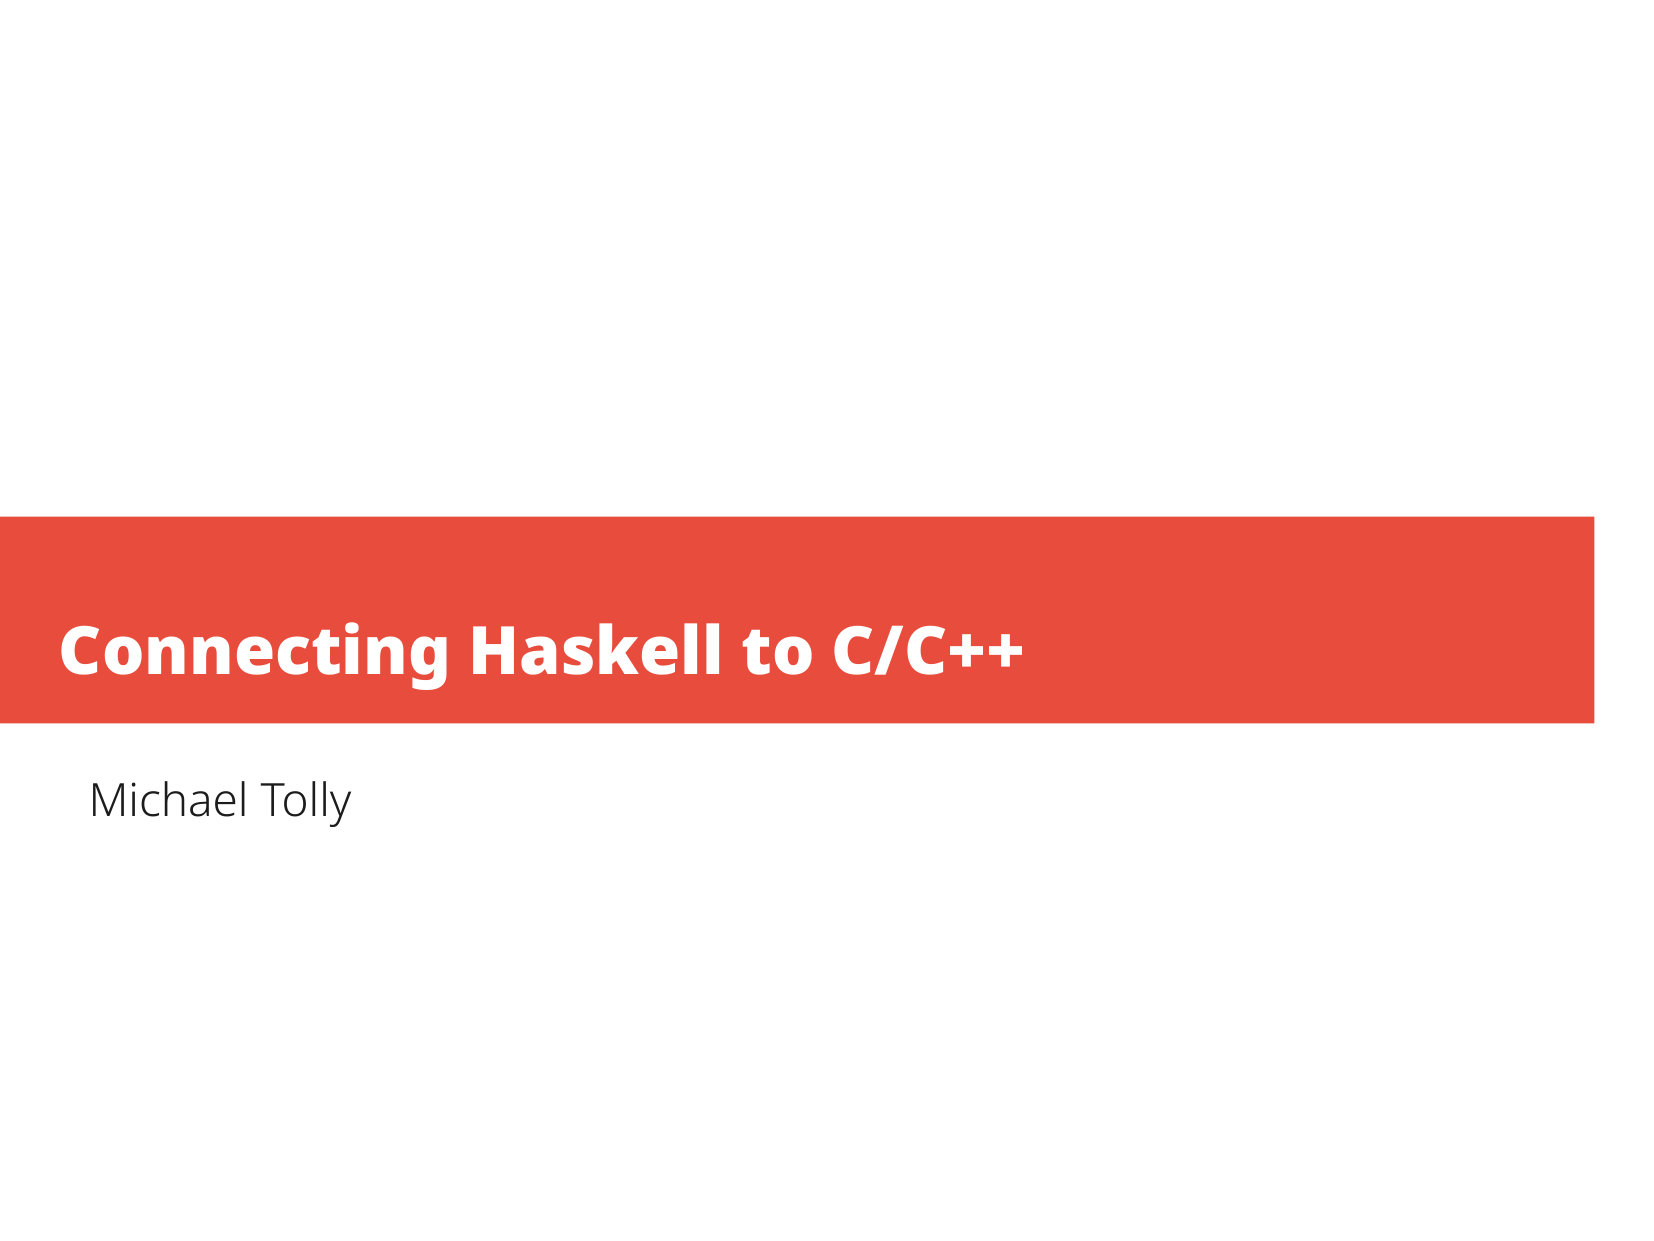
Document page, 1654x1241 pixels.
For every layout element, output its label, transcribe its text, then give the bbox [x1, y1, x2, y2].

subtitle Michael Tolly [88, 767, 1595, 1182]
title Connecting Haskell to C/C++ [59, 546, 1595, 694]
